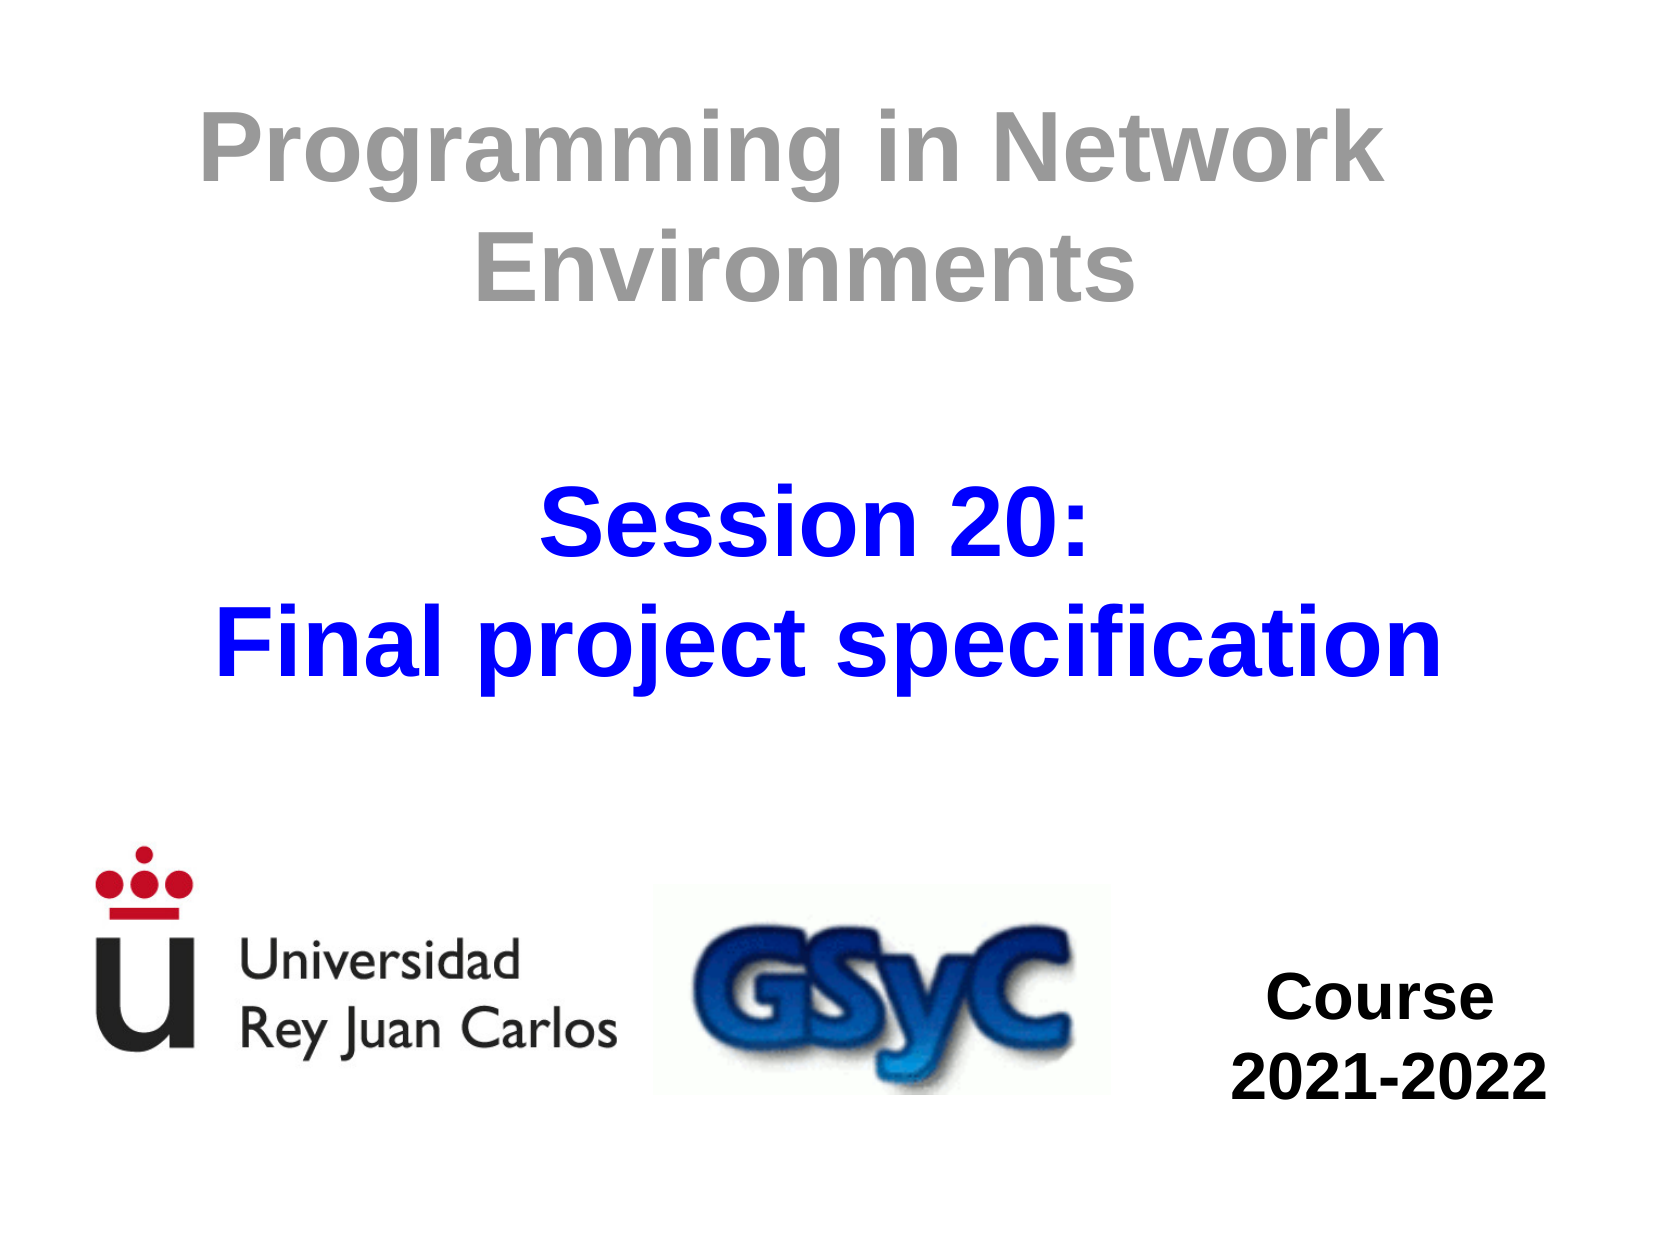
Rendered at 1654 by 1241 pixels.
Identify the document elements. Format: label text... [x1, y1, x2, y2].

picture [61, 825, 646, 1081]
title Course 2021-2022 [1187, 952, 1593, 1103]
title Session 20: Final project specification [144, 450, 1516, 702]
title Programming in Network Environments [120, 75, 1491, 327]
picture [653, 885, 1111, 1096]
